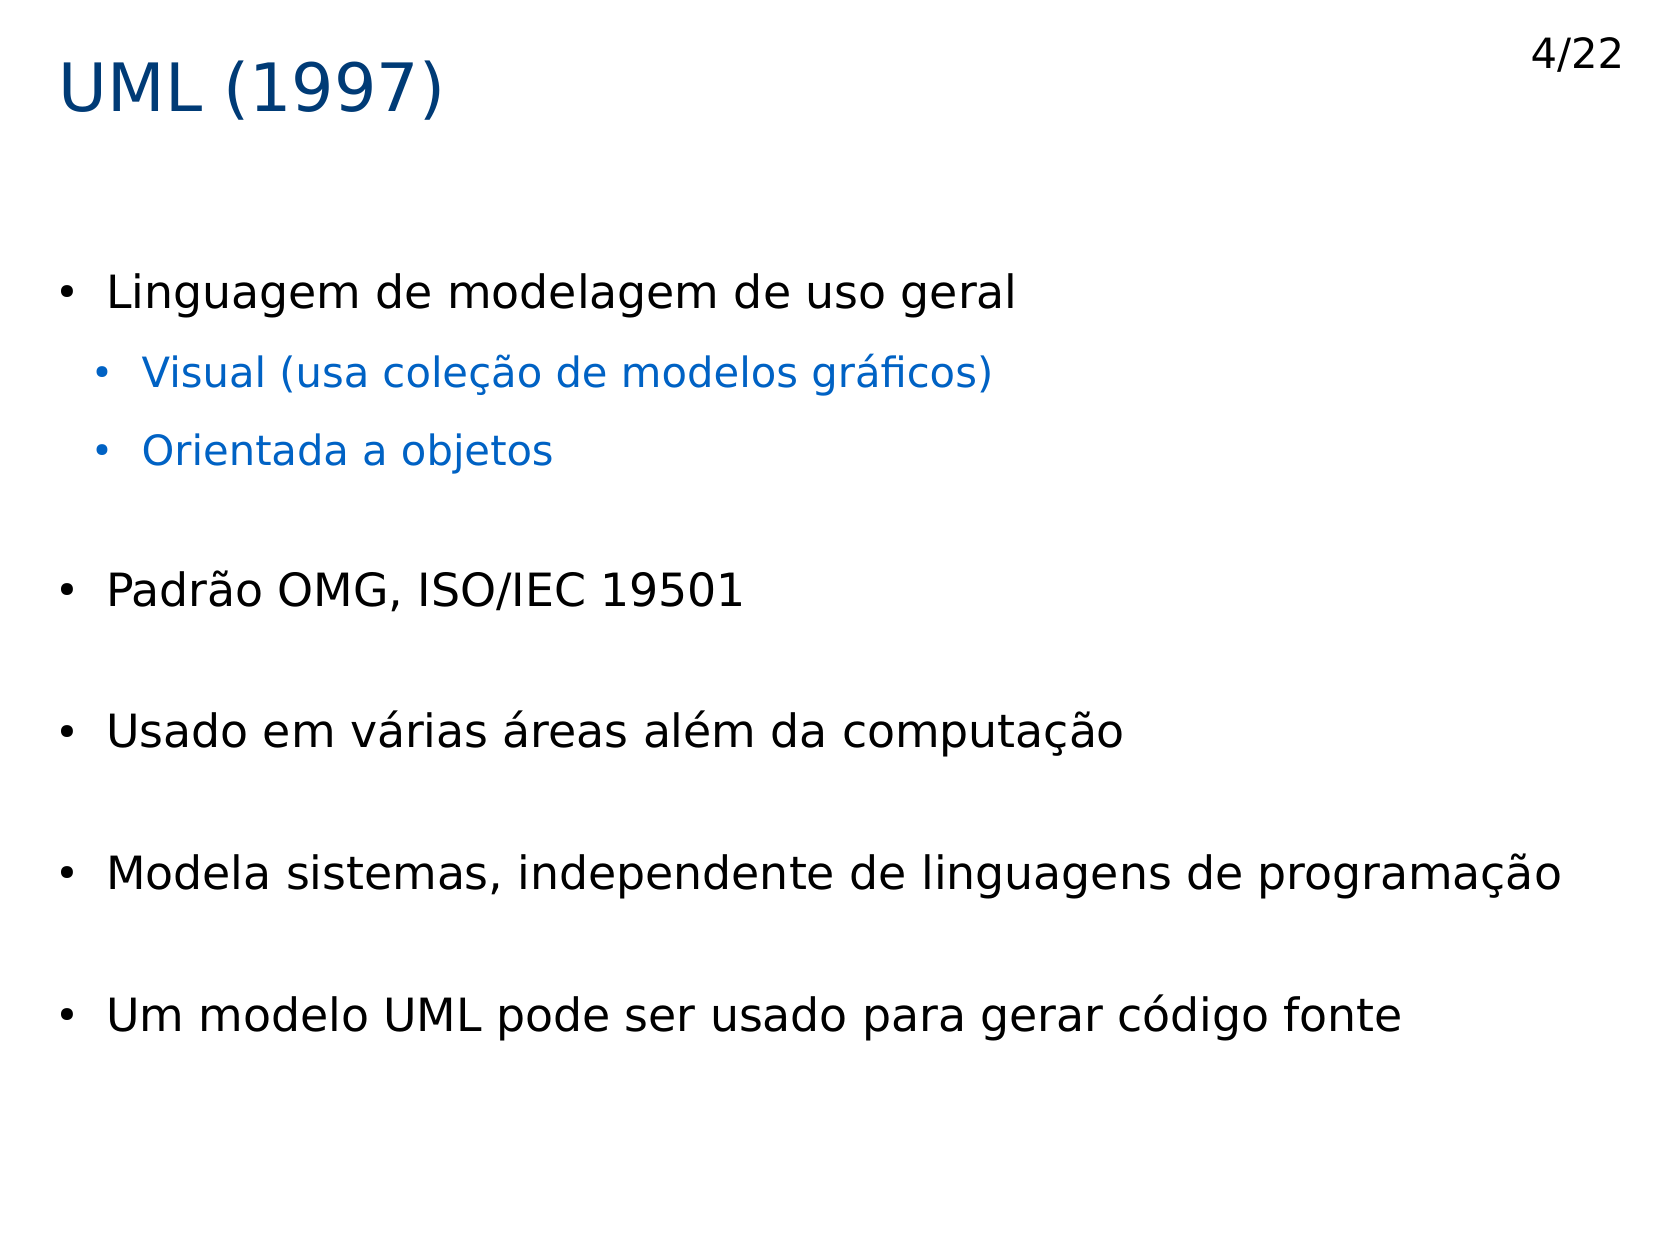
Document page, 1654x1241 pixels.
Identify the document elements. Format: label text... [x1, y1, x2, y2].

title UML (1997) [59, 29, 1506, 148]
list Linguagem de modelagem de uso geral Visual (usa coleção de modelos gráficos) Orientada a objetos Padrão OMG, ISO/IEC 19501 Usado em várias áreas além da computação Modela sistemas, independente de linguagens de programação Um modelo UML pode ser usado para gerar código fonte [59, 265, 1625, 1211]
